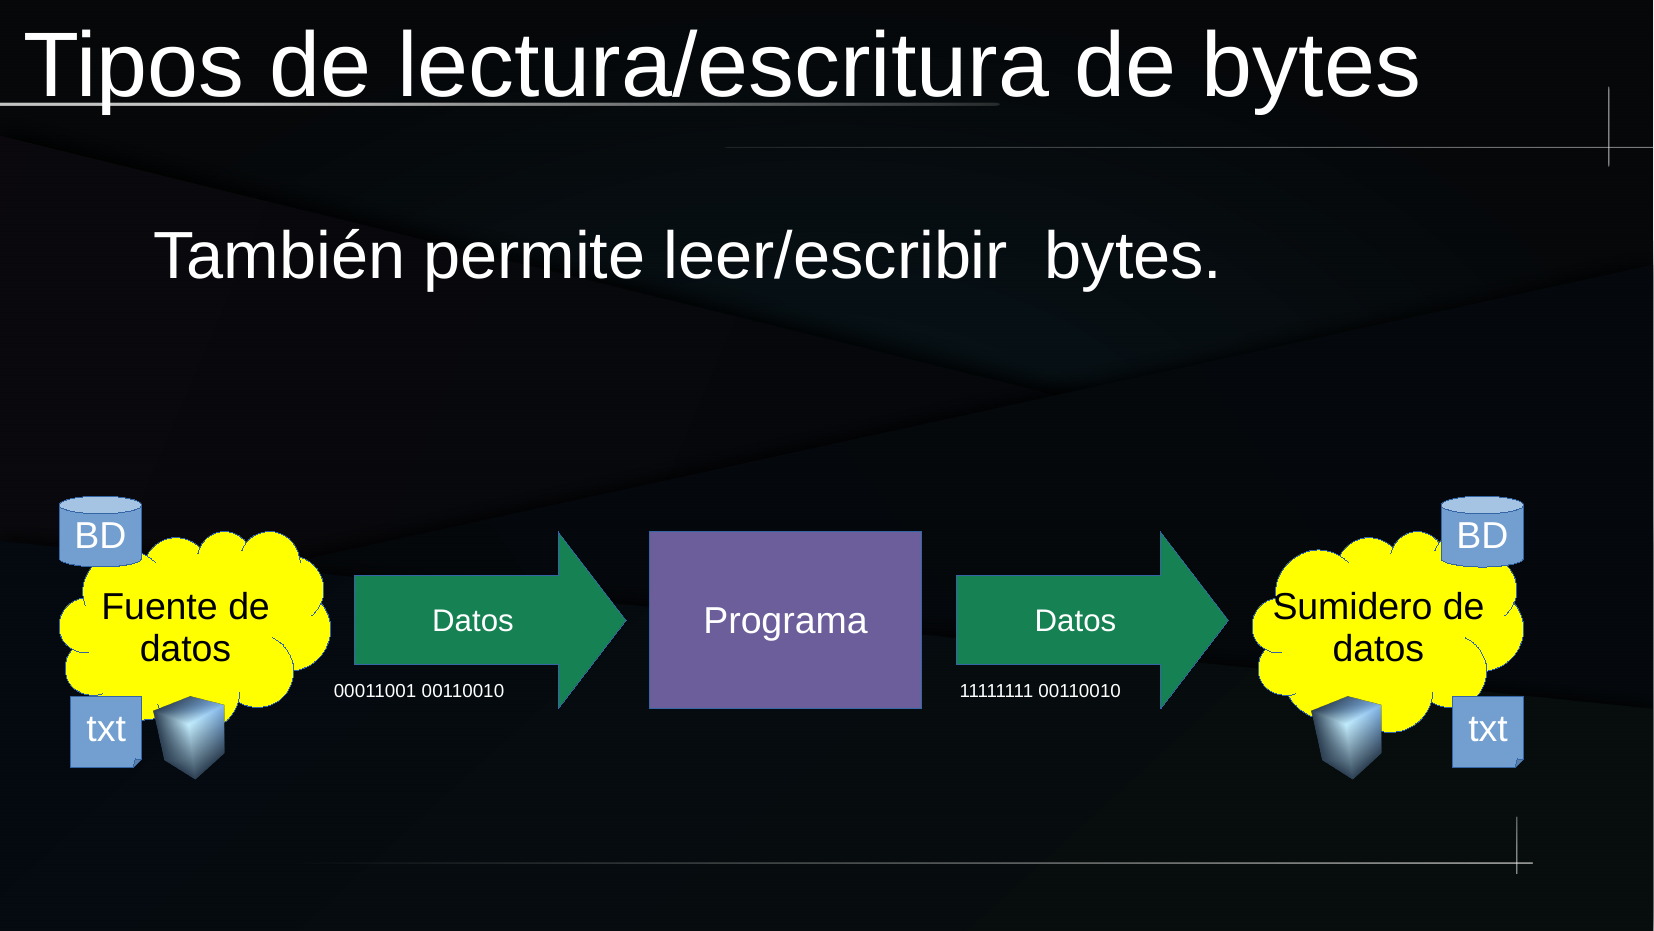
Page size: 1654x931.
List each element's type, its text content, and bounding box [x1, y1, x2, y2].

list También permite leer/escribir bytes. [82, 217, 1571, 473]
title Tipos de lectura/escritura de bytes [23, 11, 1589, 119]
picture [0, 0, 1654, 931]
text_box Datos [354, 531, 627, 673]
text_box Datos [956, 531, 1229, 673]
text_box Fuente de datos [59, 531, 331, 722]
text_box 11111111 00110010 [944, 673, 1217, 721]
text_box txt [1452, 696, 1524, 768]
text_box 00011001 00110010 [318, 673, 591, 721]
text_box txt [70, 696, 142, 768]
text_box Sumidero de datos [1252, 531, 1524, 733]
text_box Programa [649, 531, 922, 709]
text_box BD [1441, 507, 1524, 568]
text_box BD [59, 507, 142, 567]
